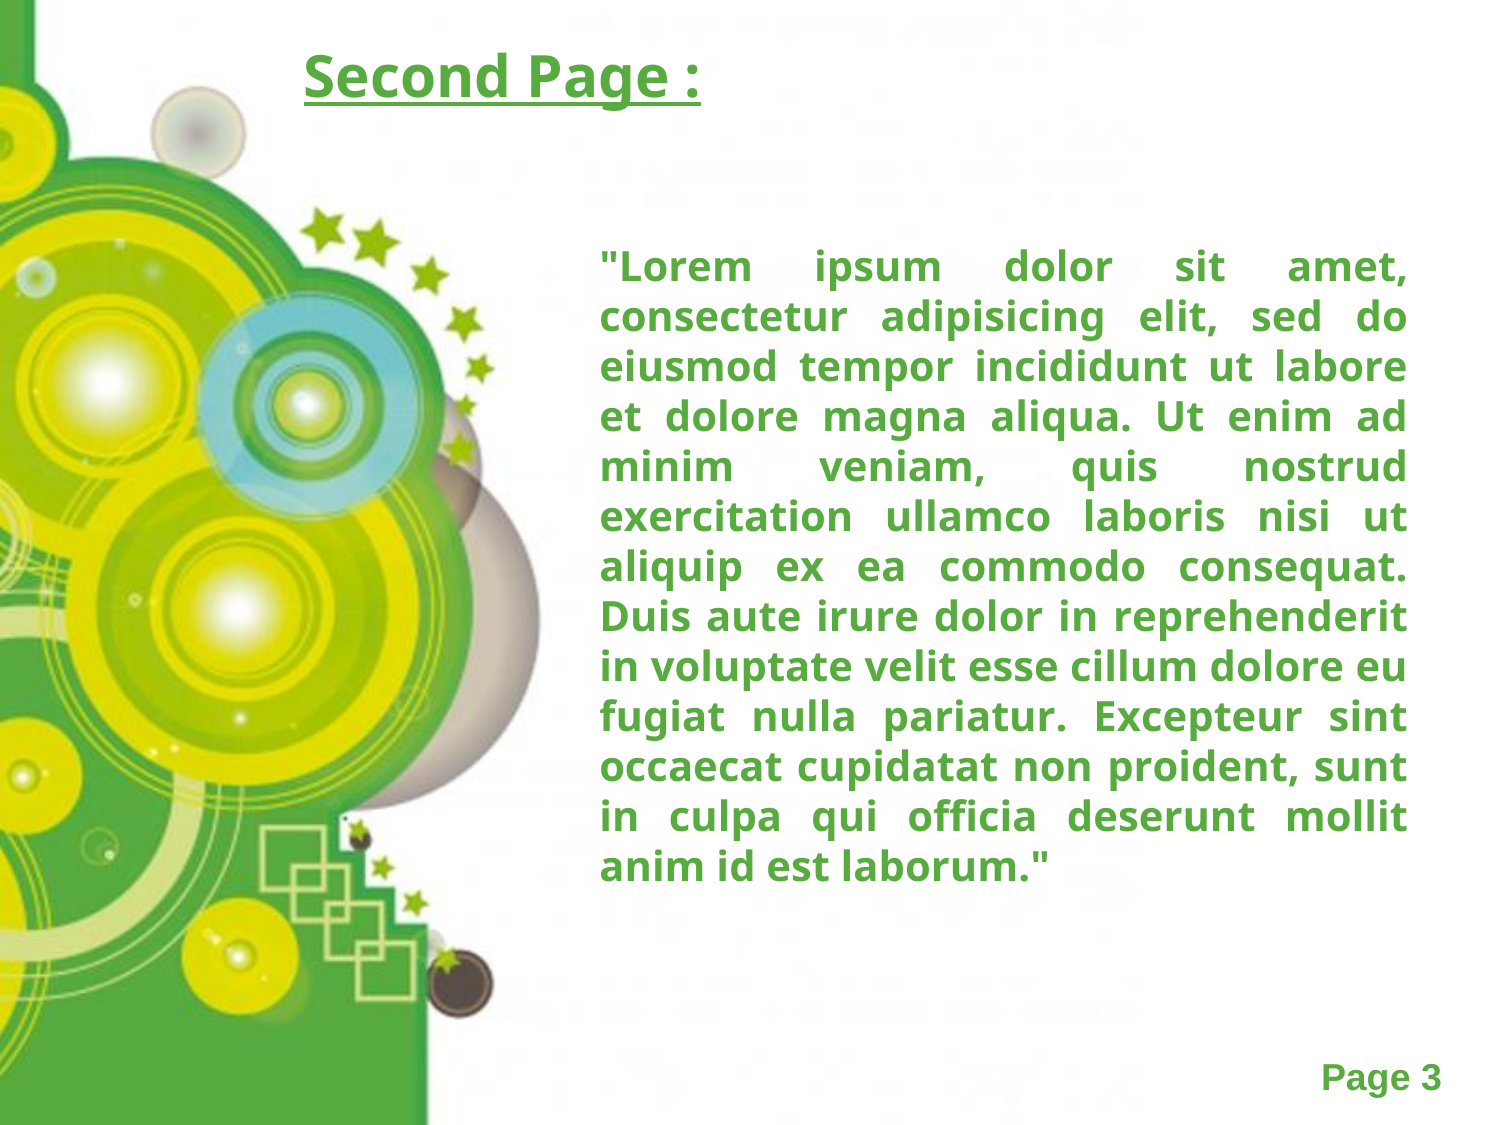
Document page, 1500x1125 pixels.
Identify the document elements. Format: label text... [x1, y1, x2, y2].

picture [0, 0, 1500, 1125]
text_box Second Page : [289, 31, 717, 117]
text_box "Lorem ipsum dolor sit amet, consectetur adipisicing elit, sed do eiusmod tempor incididunt ut labore et dolore magna aliqua. Ut enim ad minim veniam, quis nostrud exercitation ullamco laboris nisi ut aliquip ex ea commodo consequat. Duis aute irure dolor in reprehenderit in voluptate velit esse cillum dolore eu fugiat nulla pariatur. Excepteur sint occaecat cupidatat non proident, sunt in culpa qui officia deserunt mollit anim id est laborum." [584, 231, 1424, 1000]
